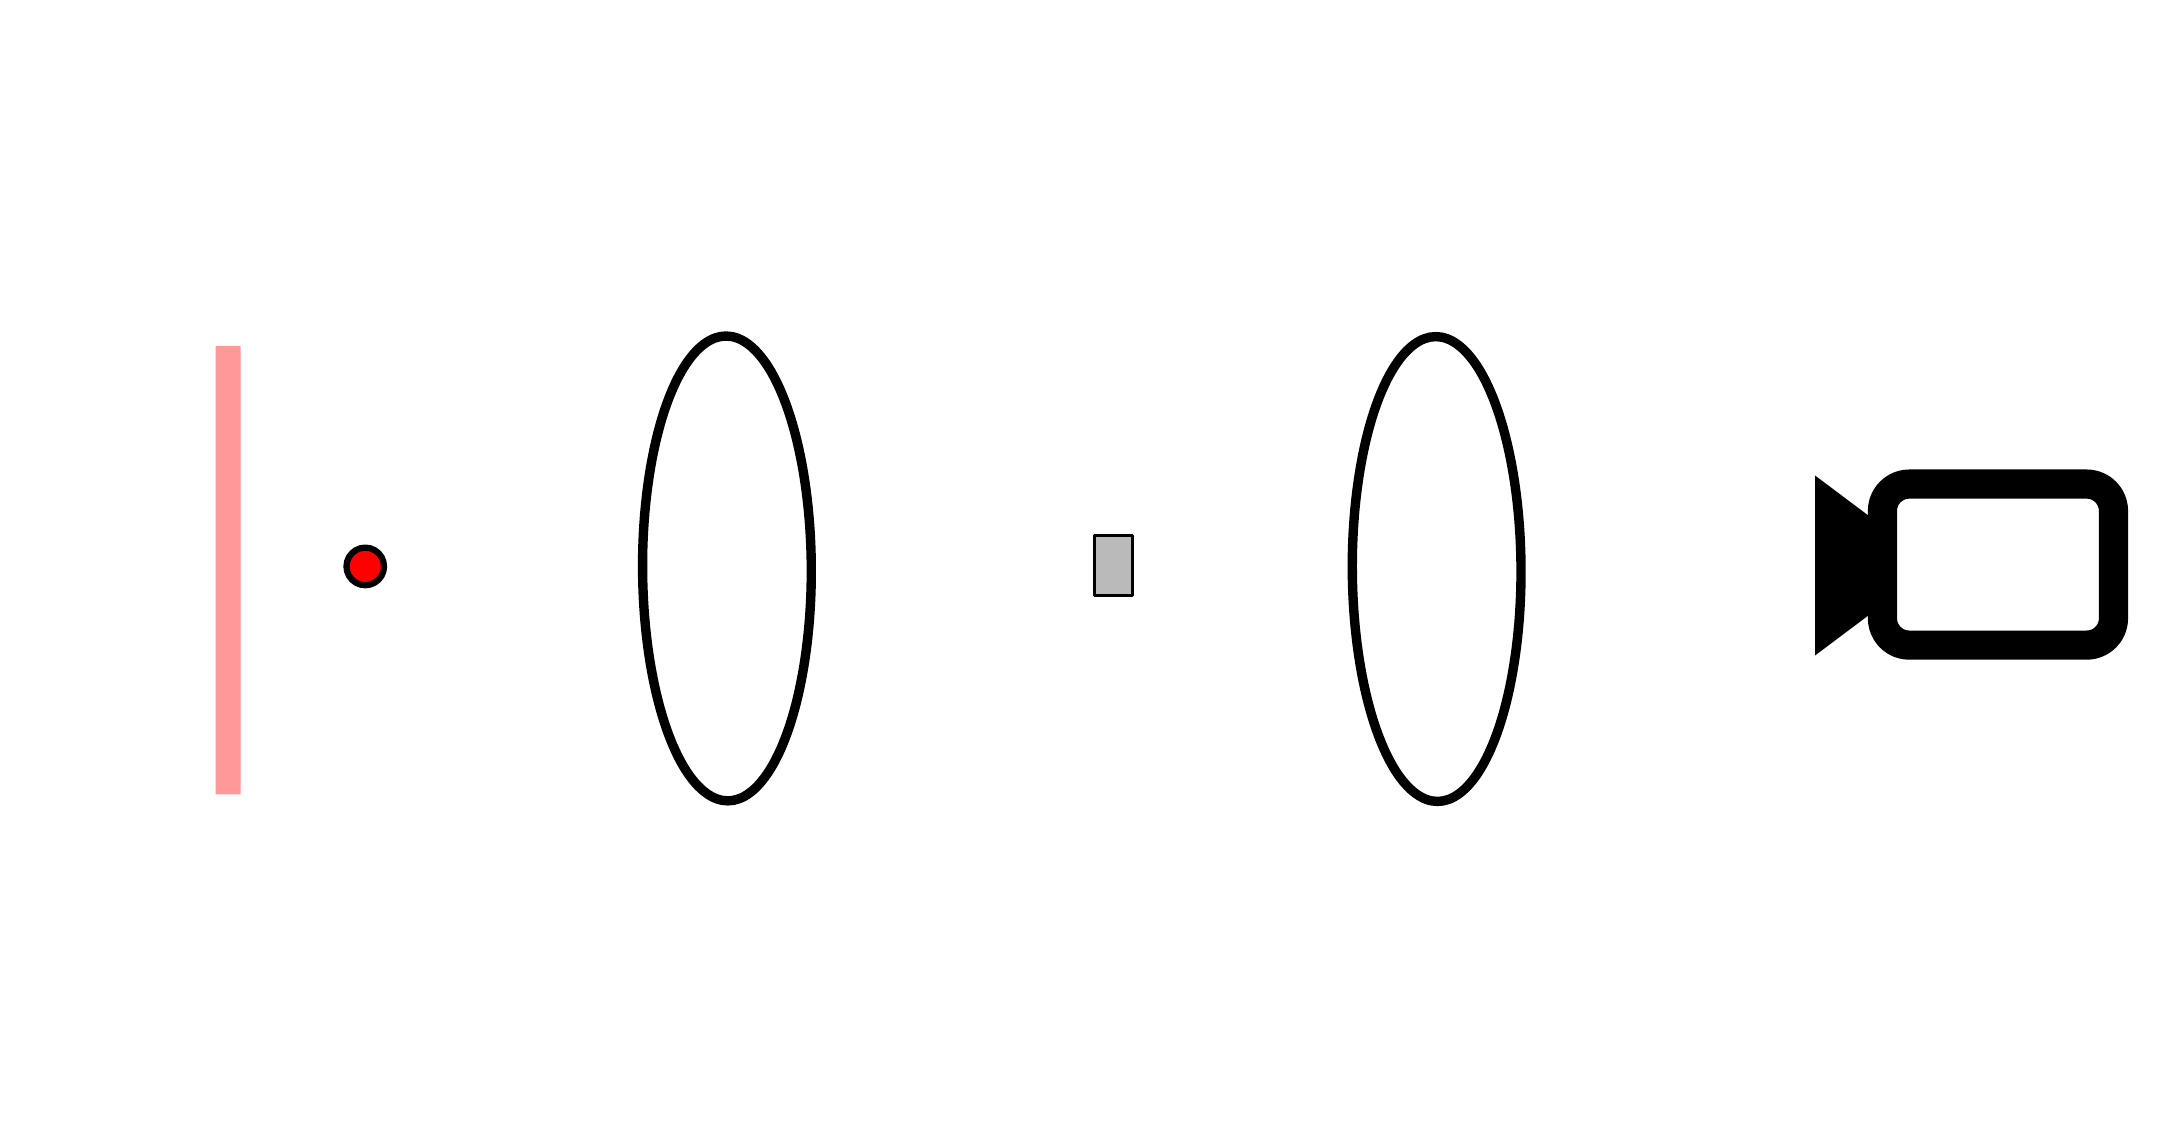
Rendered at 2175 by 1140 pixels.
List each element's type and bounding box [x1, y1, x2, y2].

text_box [1352, 336, 1522, 802]
text_box [1815, 475, 1876, 656]
text_box [1094, 535, 1133, 596]
text_box [346, 547, 385, 586]
text_box [642, 336, 812, 801]
text_box [1882, 484, 2114, 646]
